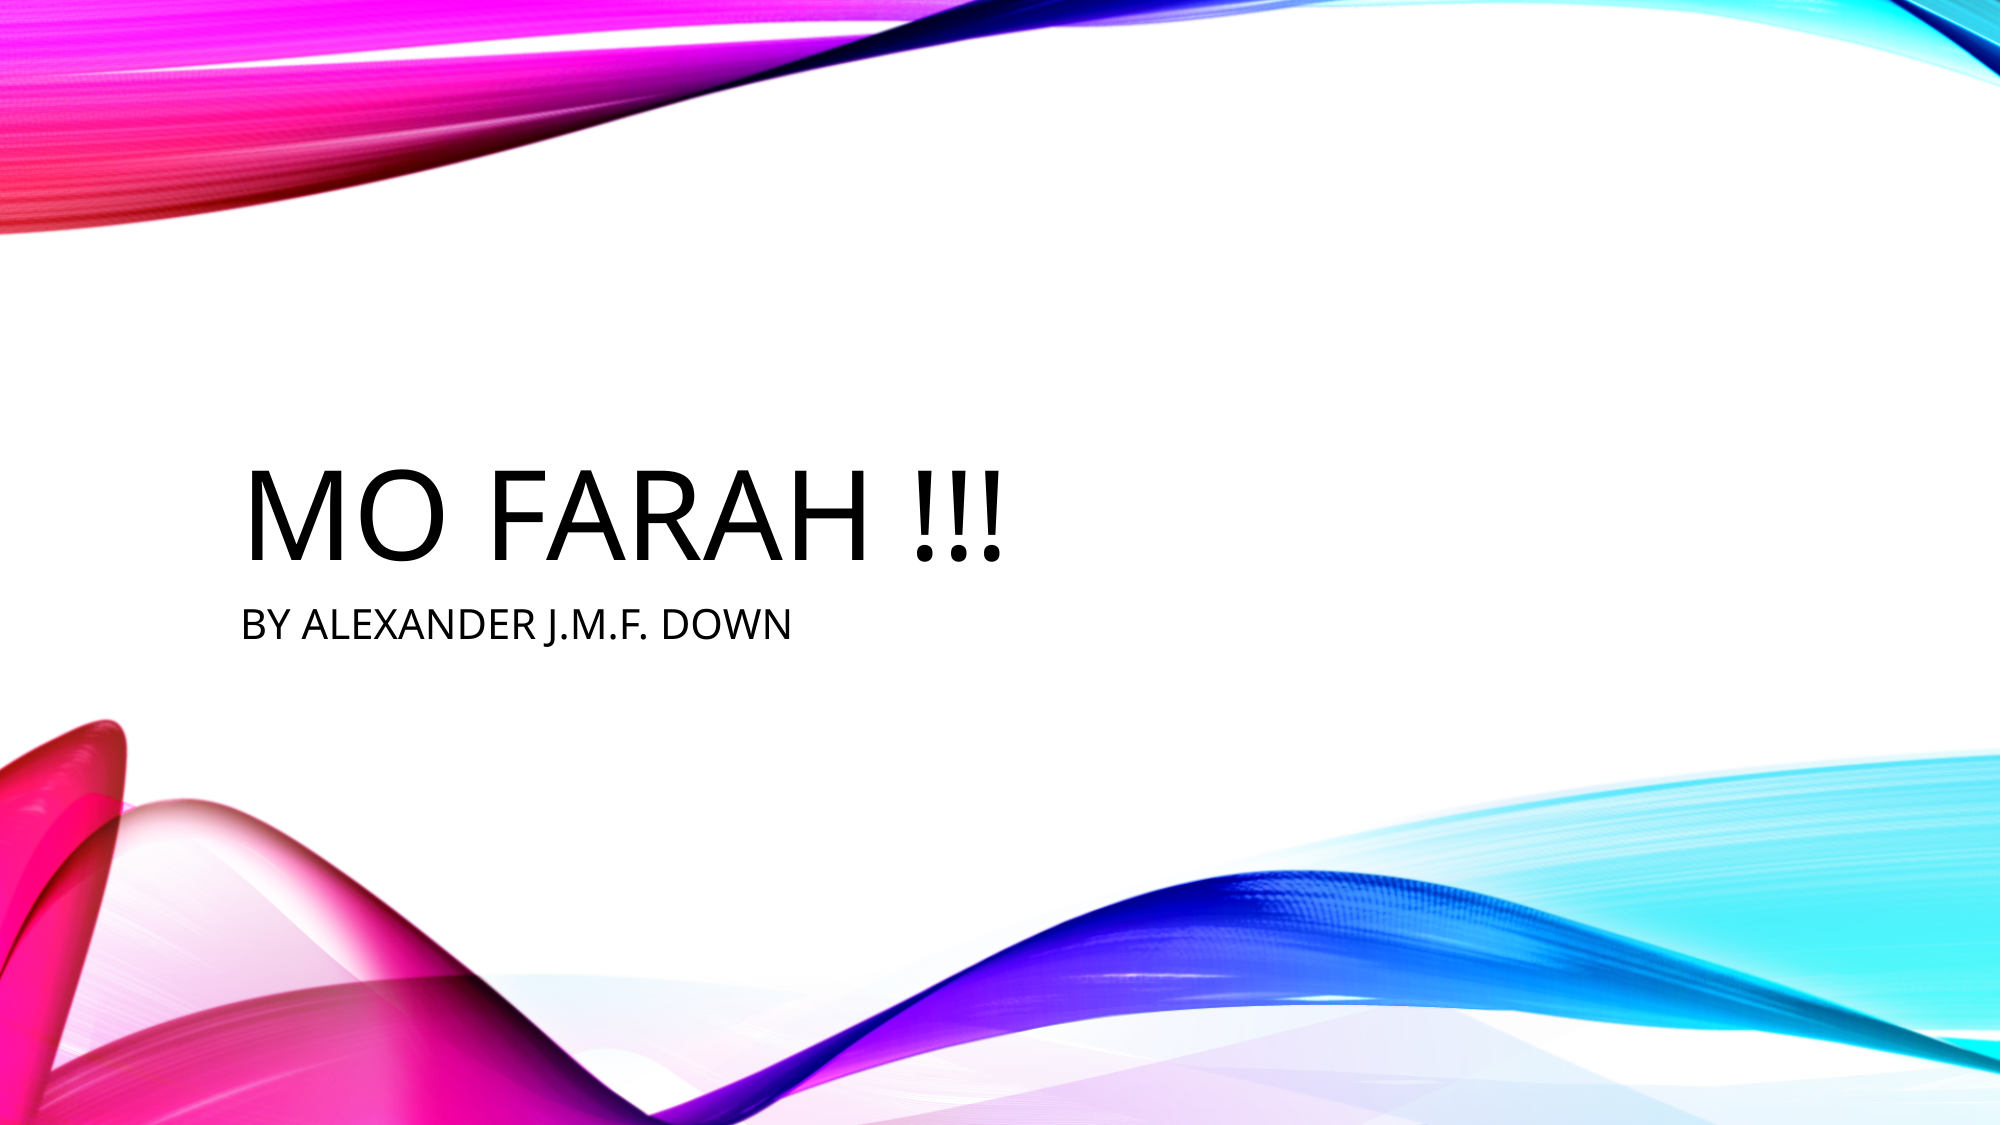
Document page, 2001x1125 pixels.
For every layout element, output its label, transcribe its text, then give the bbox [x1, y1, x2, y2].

title MO FARAH !!! [225, 295, 1776, 595]
subtitle BY ALEXANDER J.M.F. DOWN [225, 595, 1776, 709]
